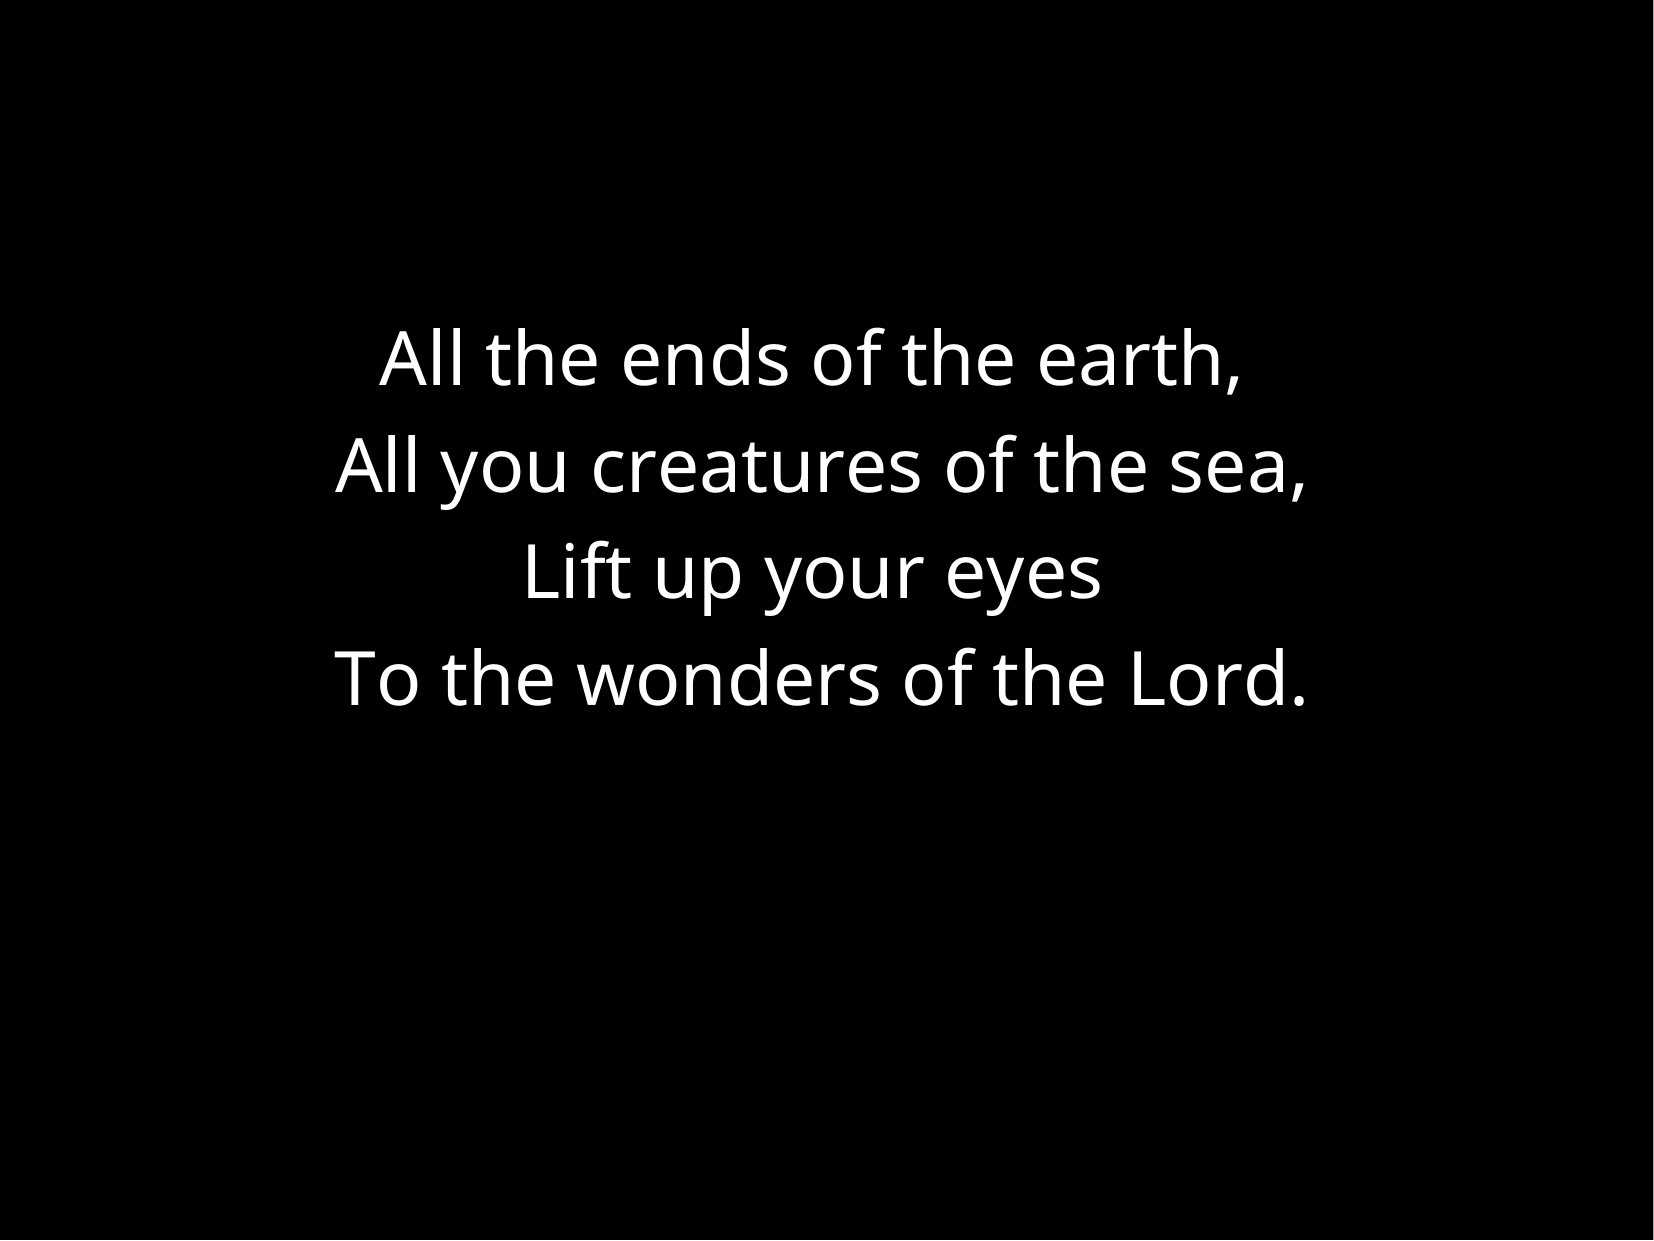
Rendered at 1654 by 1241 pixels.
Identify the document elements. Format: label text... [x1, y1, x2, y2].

text_box All the ends of the earth, All you creatures of the sea, Lift up your eyes To the wonders of the Lord. [68, 303, 1558, 1122]
